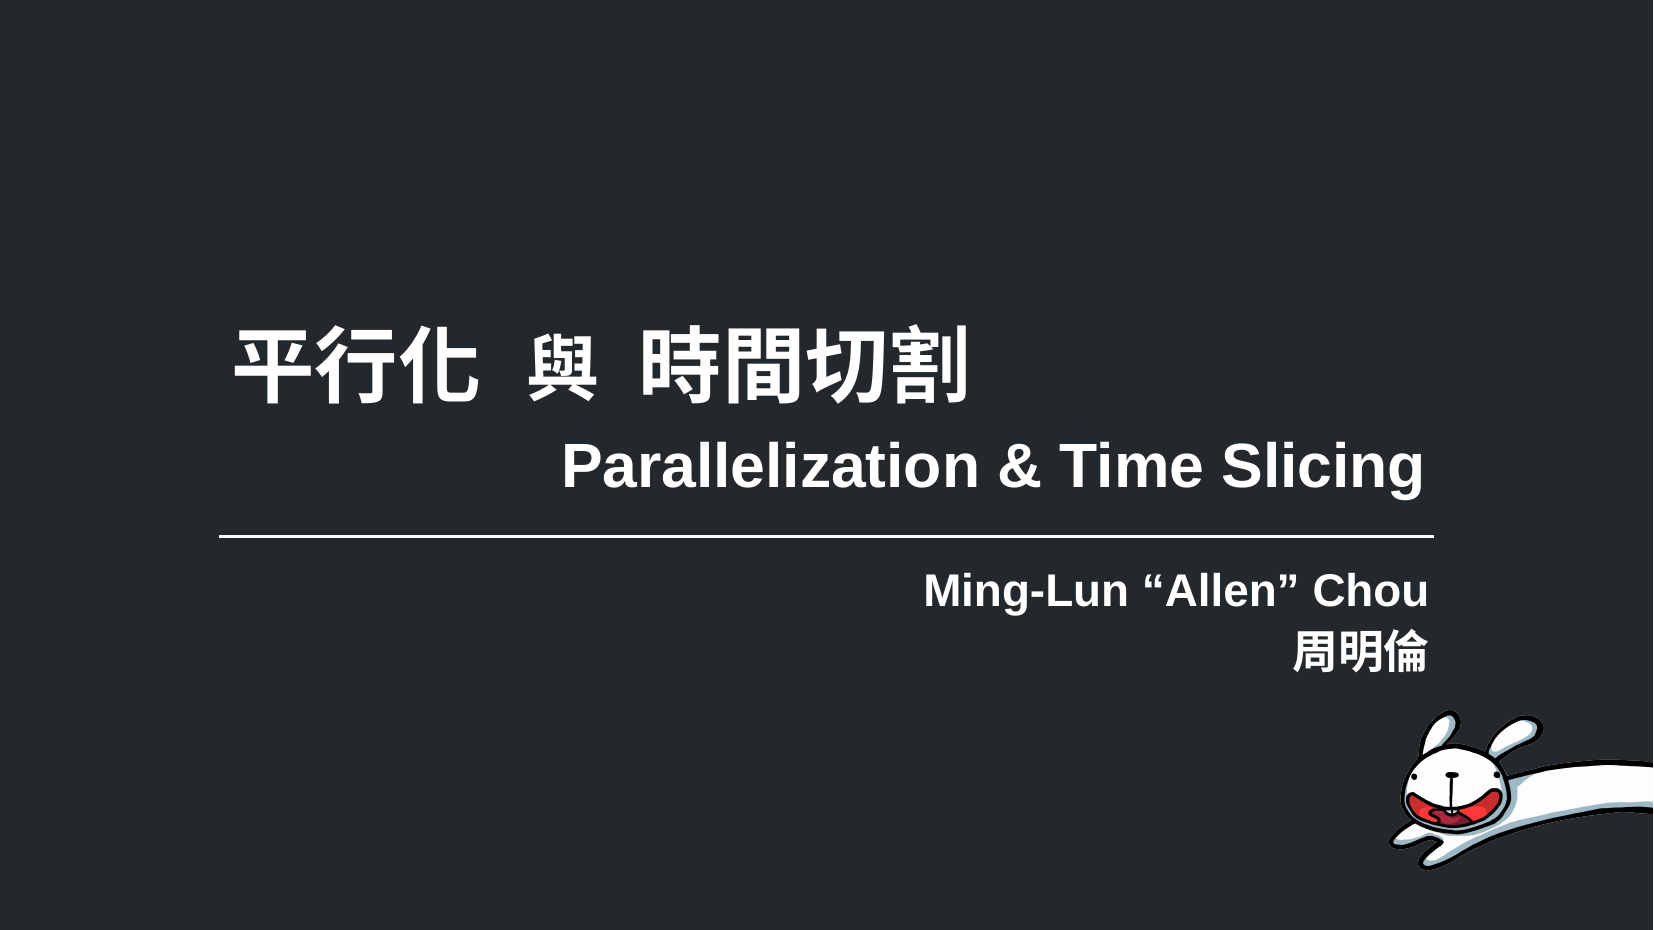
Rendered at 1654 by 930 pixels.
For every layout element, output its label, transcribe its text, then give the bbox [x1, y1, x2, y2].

text_box 時間切割 [624, 292, 1000, 418]
picture [1365, 689, 1653, 875]
text_box 與 [511, 302, 887, 429]
text_box 平行化 [217, 292, 593, 418]
text_box Ming-Lun “Allen” Chou 周明倫 [908, 557, 1445, 685]
text_box Parallelization & Time Slicing [546, 423, 1453, 508]
